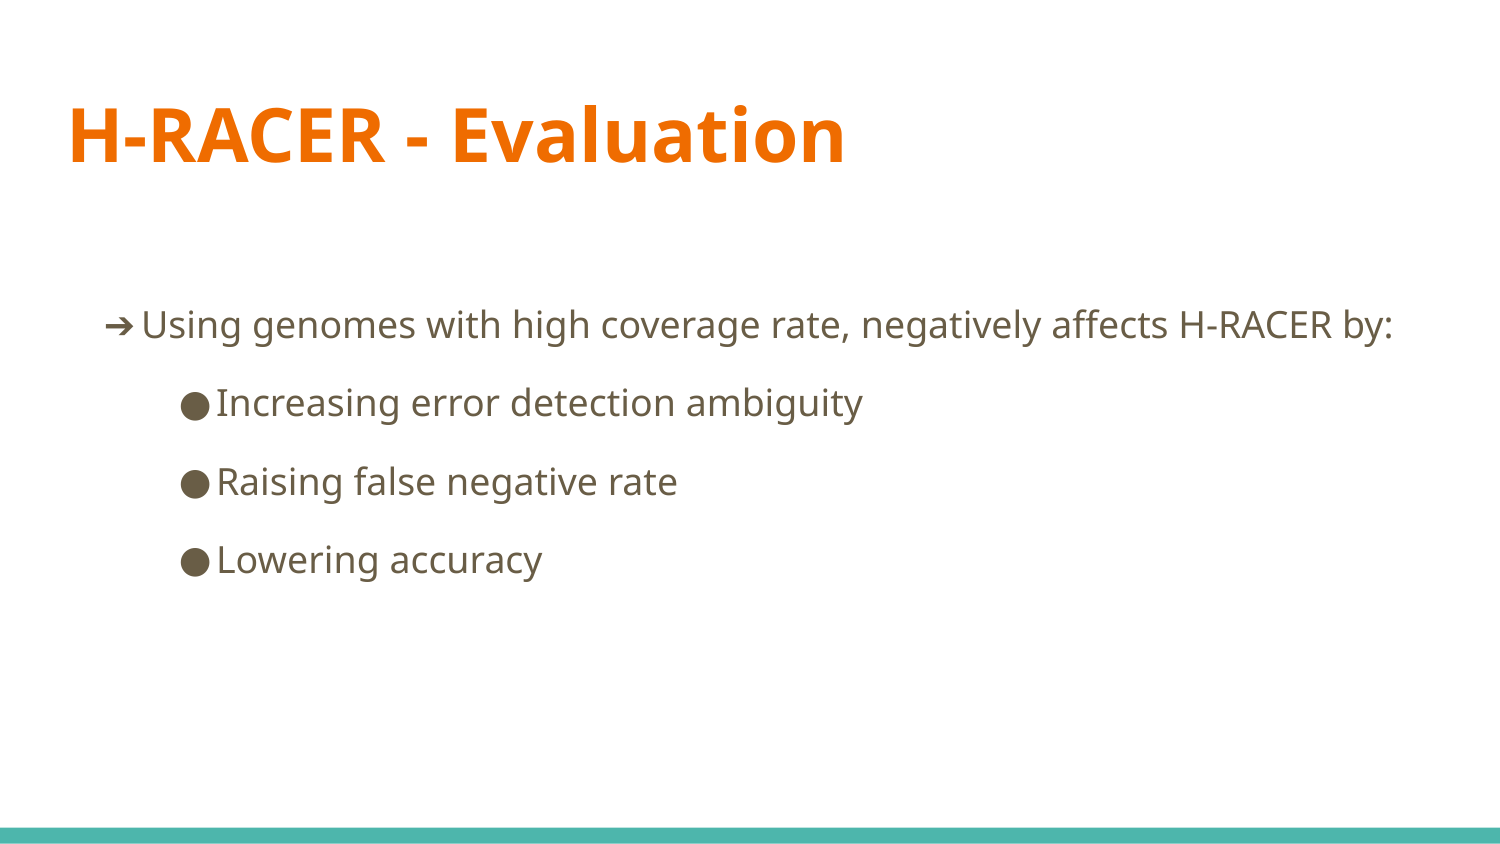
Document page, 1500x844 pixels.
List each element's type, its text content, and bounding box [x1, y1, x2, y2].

title H-RACER - Evaluation [51, 72, 1449, 189]
list Using genomes with high coverage rate, negatively affects H-RACER by: Increasing error detection ambiguity Raising false negative rate Lowering accuracy [51, 207, 1449, 750]
